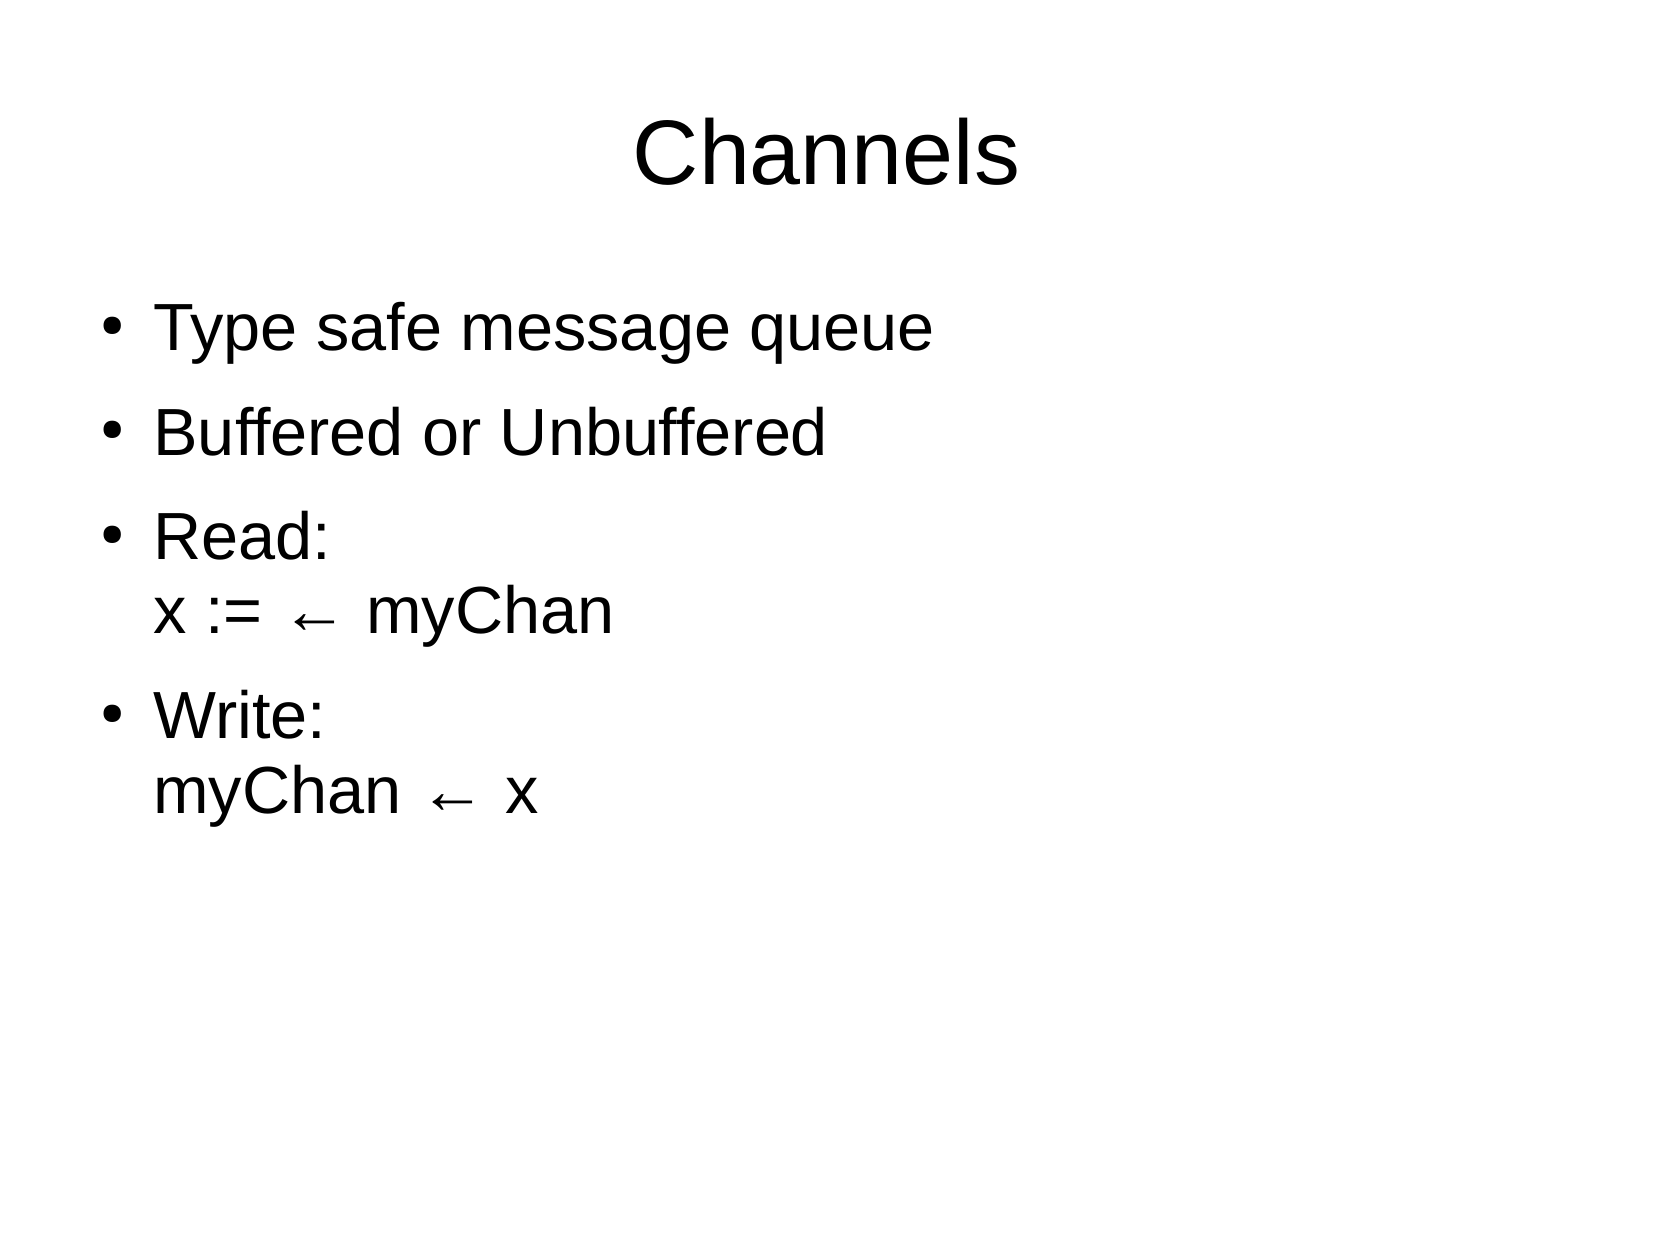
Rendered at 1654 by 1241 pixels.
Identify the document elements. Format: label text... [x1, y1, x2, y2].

list Type safe message queue Buffered or Unbuffered Read: x := ← myChan Write: myChan ← x [82, 290, 1571, 1010]
title Channels [82, 49, 1571, 257]
